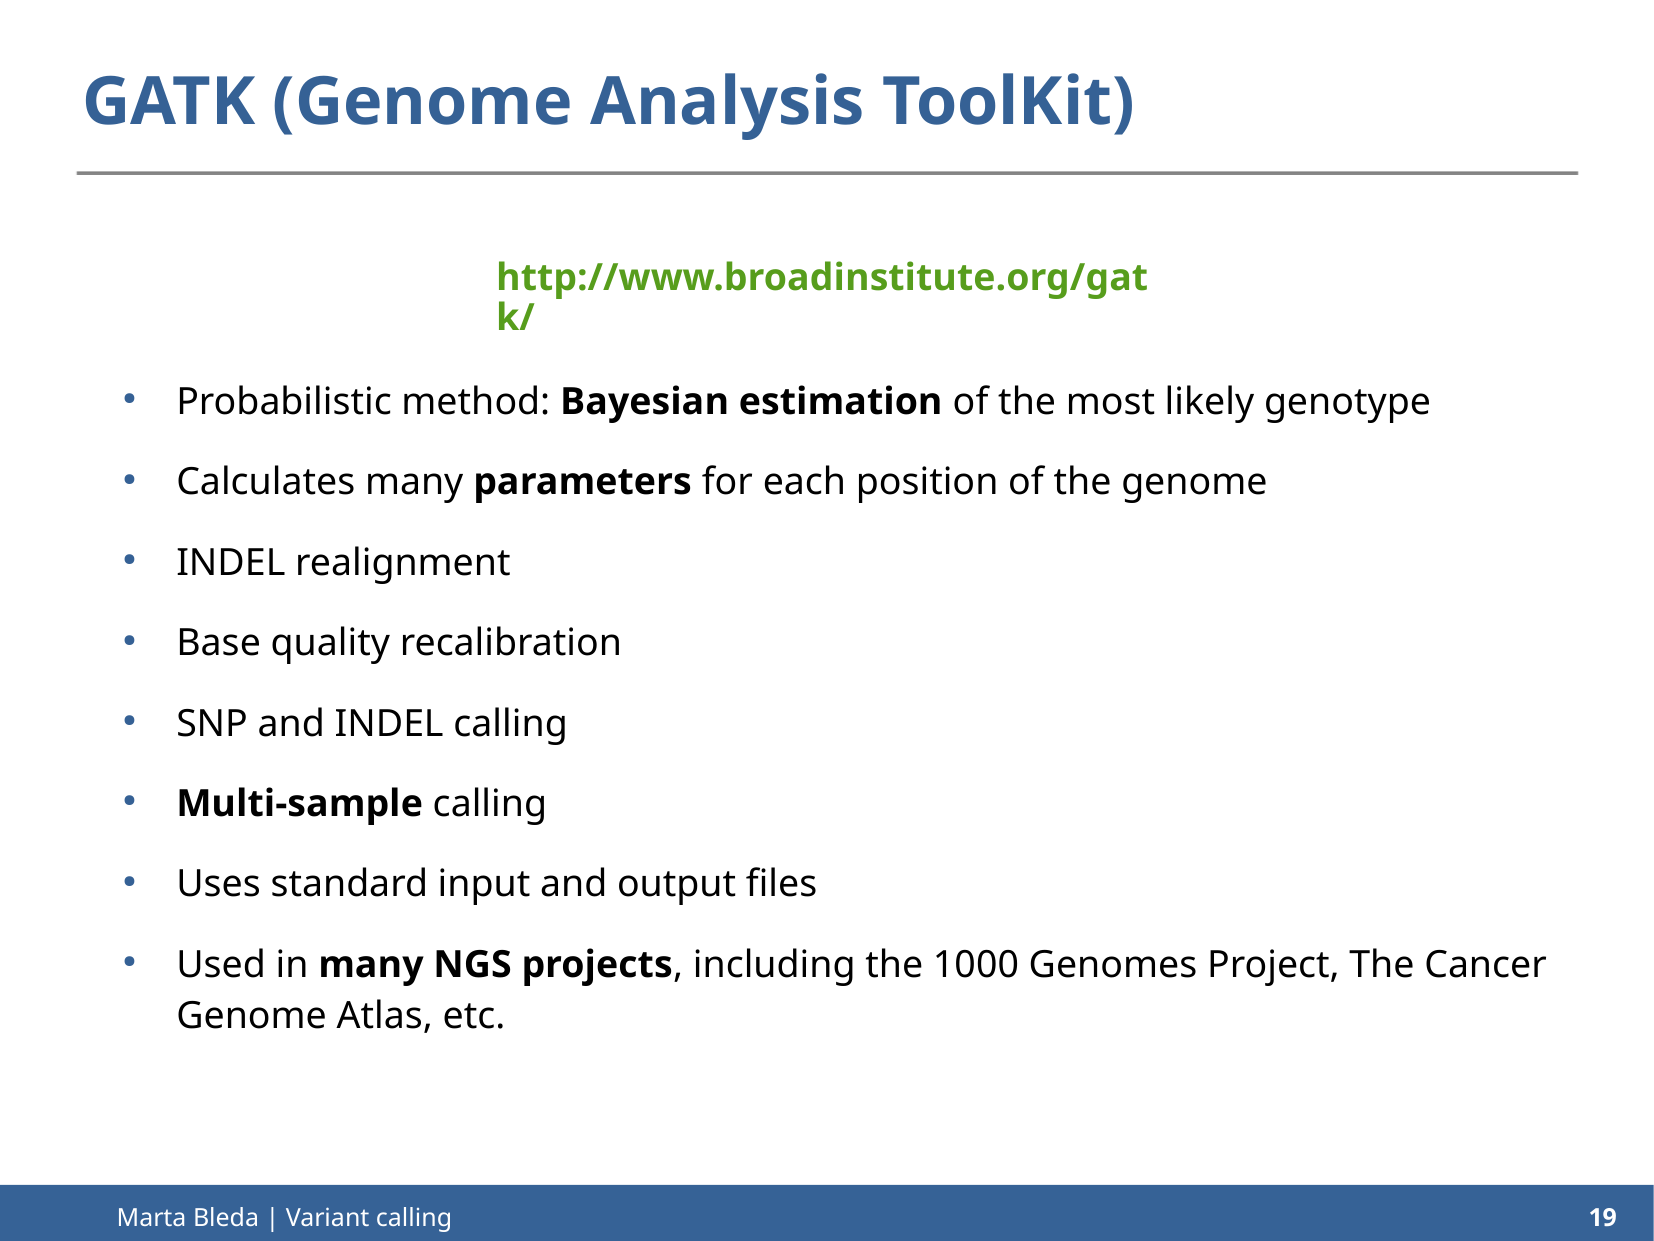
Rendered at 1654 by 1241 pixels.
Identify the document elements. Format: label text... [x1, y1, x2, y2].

text_box http://www.broadinstitute.org/gatk/ [481, 243, 1173, 302]
list Probabilistic method: Bayesian estimation of the most likely genotype Calculates many parameters for each position of the genome INDEL realignment Base quality recalibration SNP and INDEL calling Multi-sample calling Uses standard input and output files Used in many NGS projects, including the 1000 Genomes Project, The Cancer Genome Atlas, etc. [105, 374, 1554, 1119]
title GATK (Genome Analysis ToolKit) [82, 49, 1571, 148]
picture [74, 170, 1580, 175]
